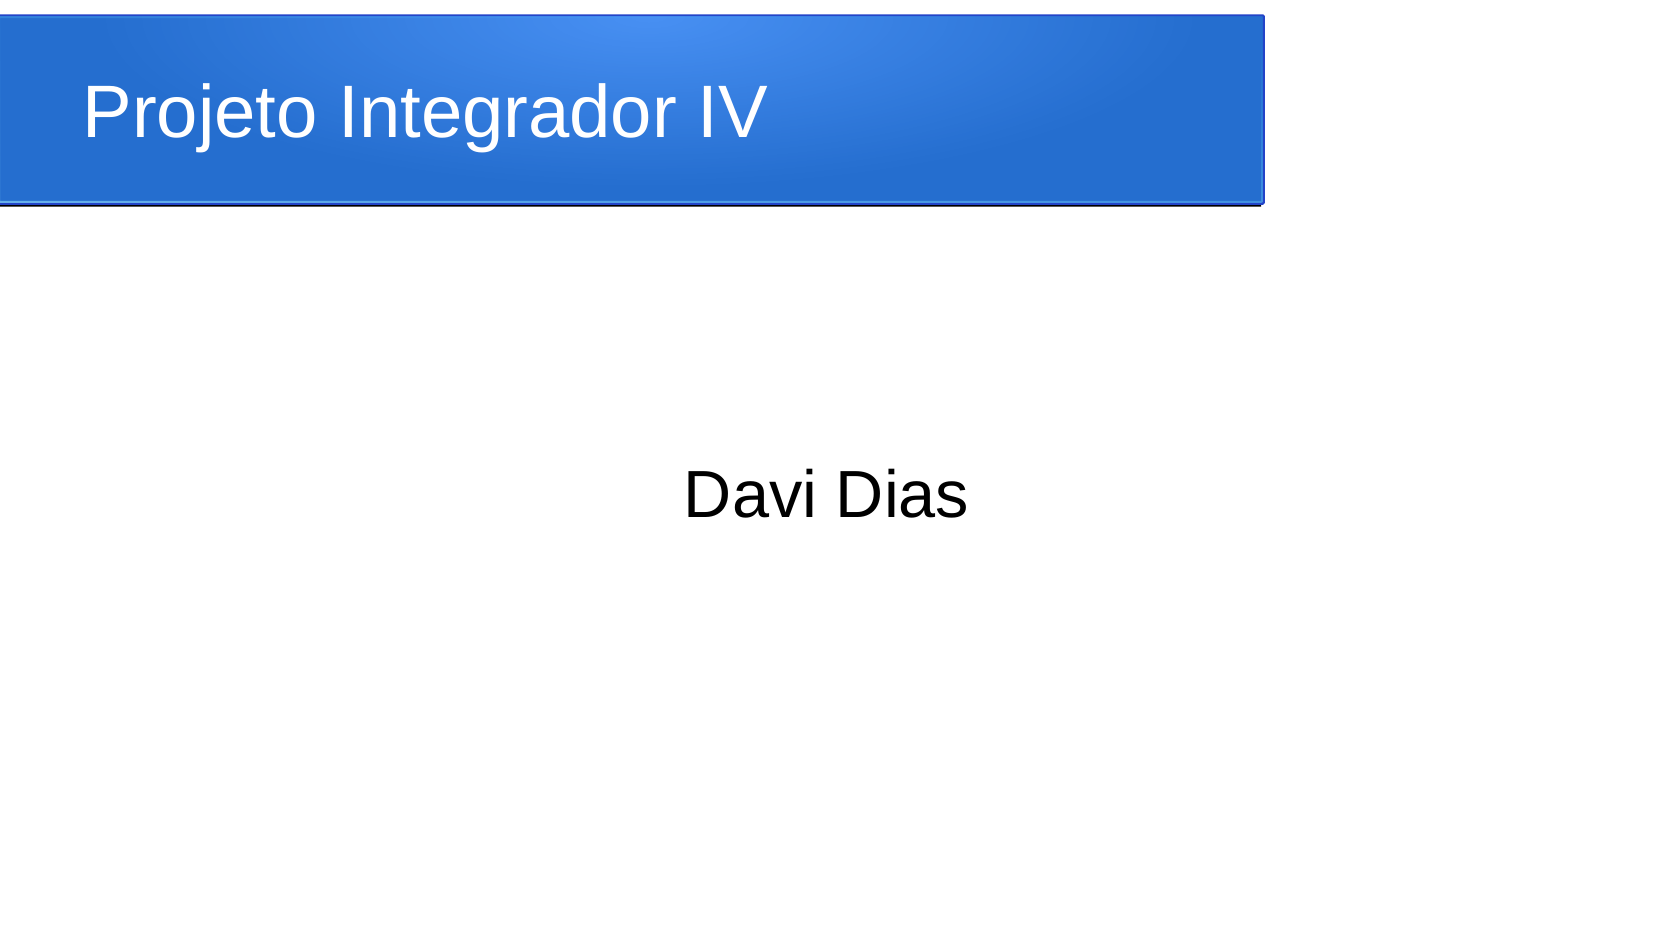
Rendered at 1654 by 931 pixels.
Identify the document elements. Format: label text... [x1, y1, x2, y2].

title Projeto Integrador IV [82, 35, 1235, 189]
subtitle Davi Dias [82, 224, 1571, 764]
